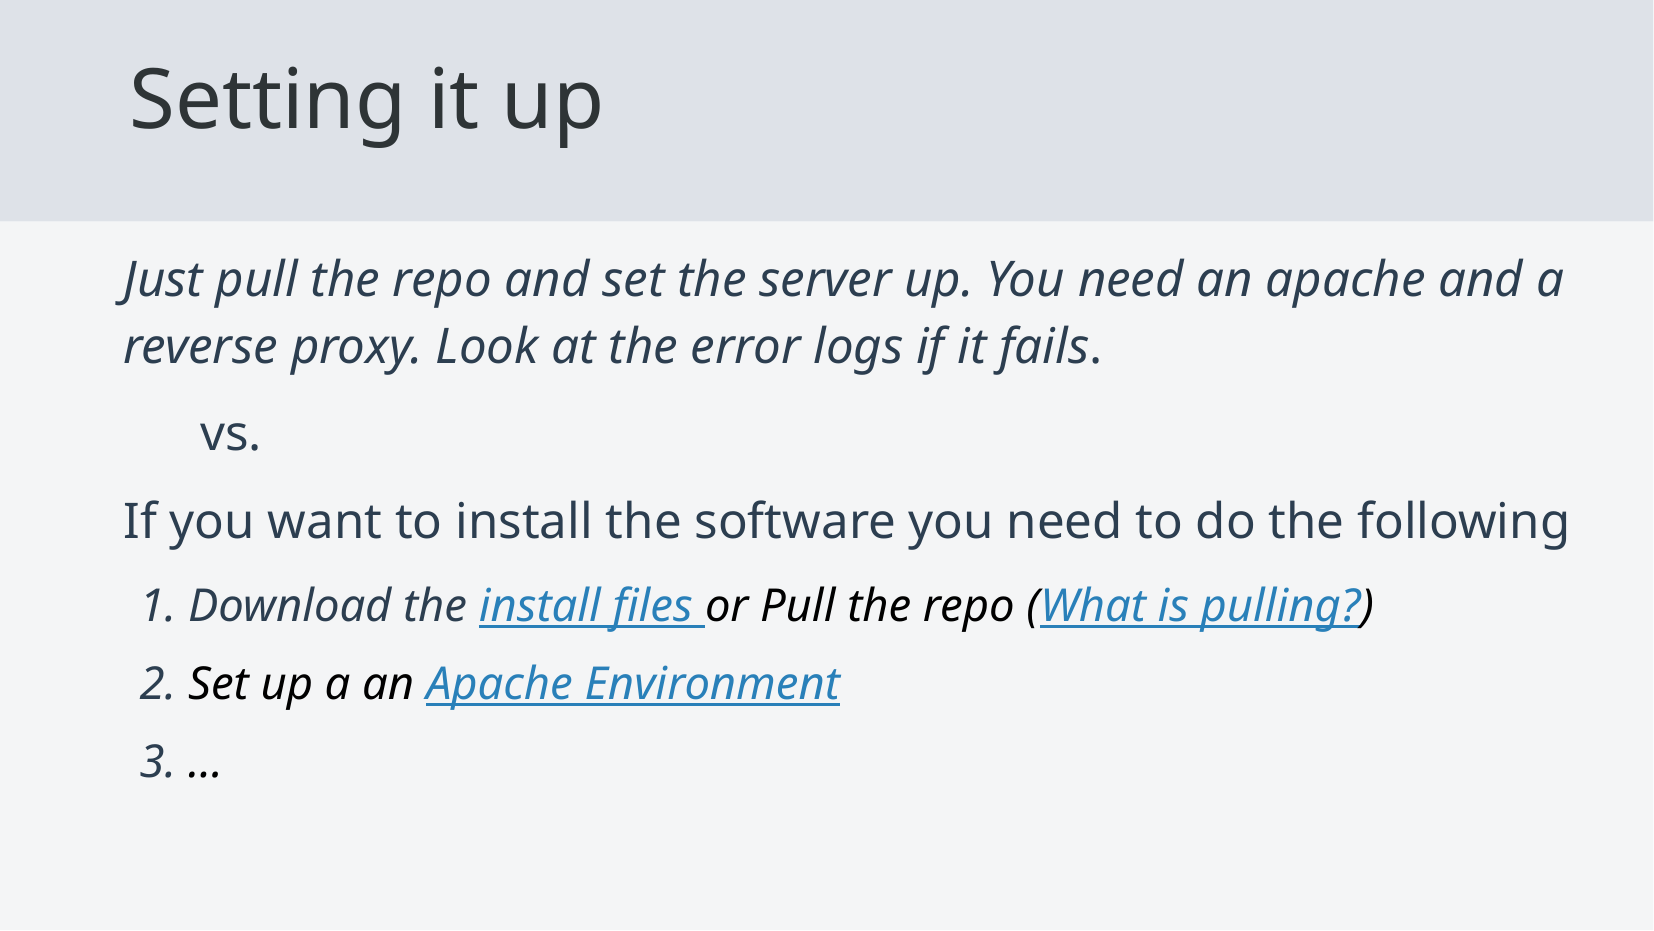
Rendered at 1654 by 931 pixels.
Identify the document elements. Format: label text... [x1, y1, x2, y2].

title Setting it up [129, 37, 1654, 155]
list Just pull the repo and set the server up. You need an apache and a reverse proxy. Look at the error logs if it fails. vs. If you want to install the software you need to do the following Download the install files or Pull the repo (What is pulling?) Set up a an Apache Environment … [59, 243, 1595, 864]
